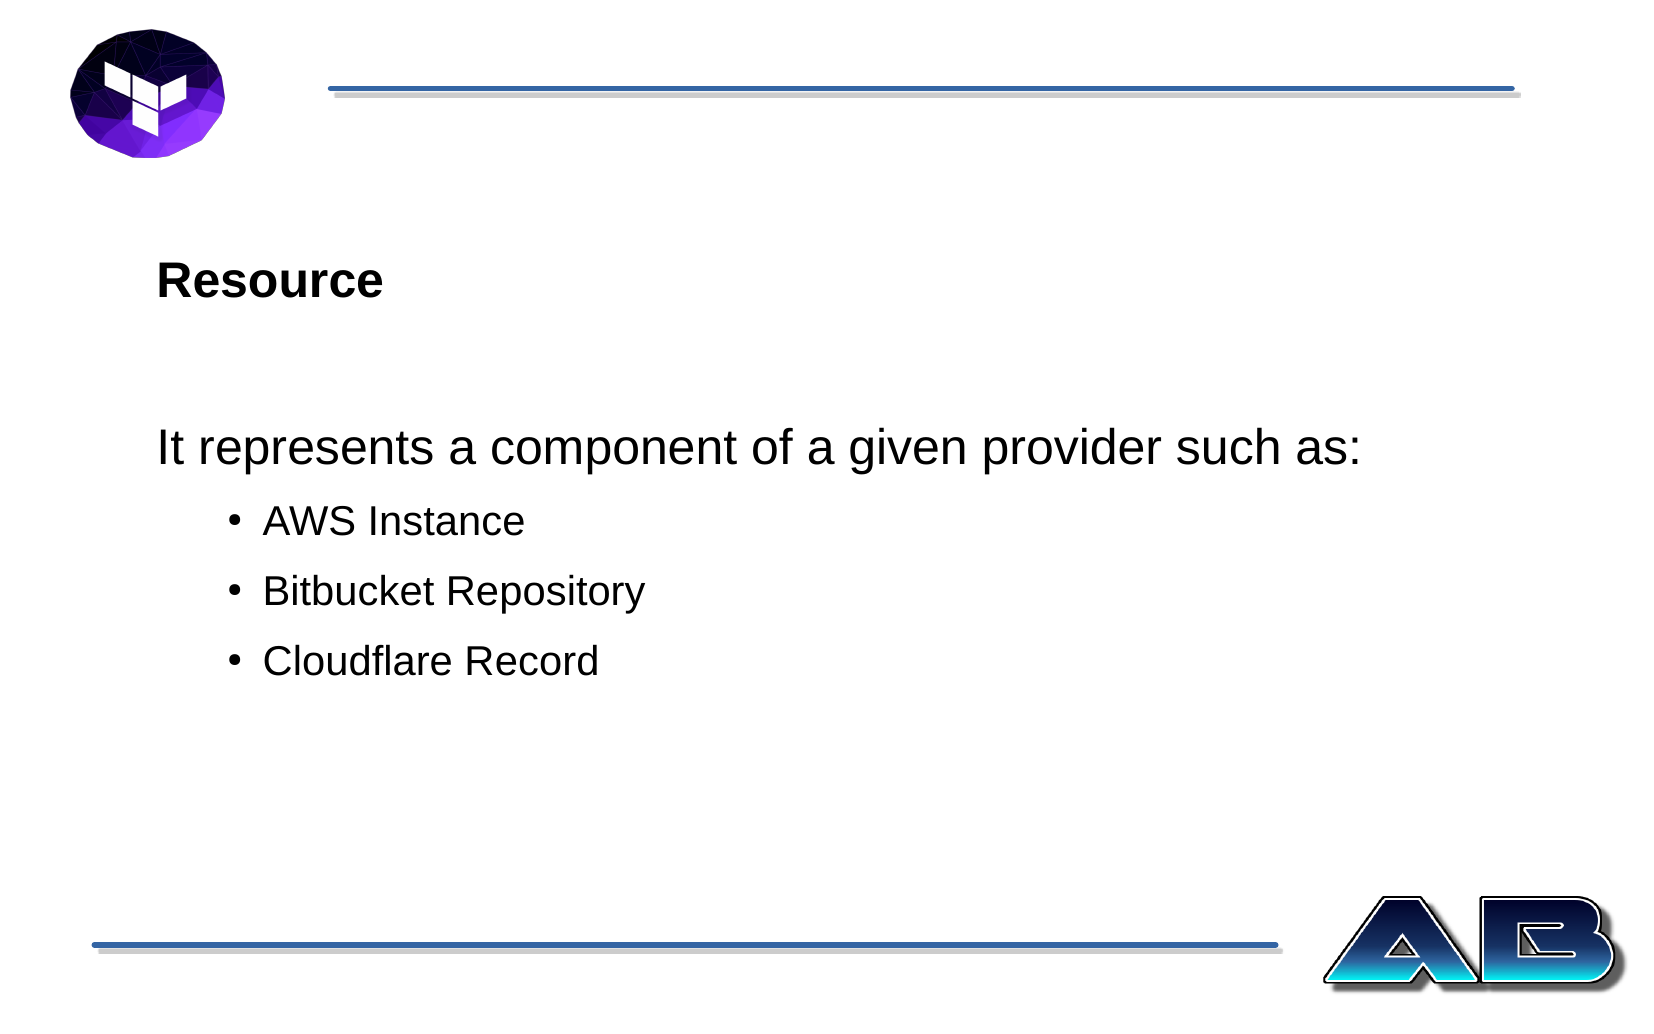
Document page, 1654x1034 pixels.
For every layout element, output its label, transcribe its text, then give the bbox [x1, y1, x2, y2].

picture [1322, 896, 1630, 996]
text_box Resource It represents a component of a given provider such as: AWS Instance Bitbucket Repository Cloudflare Record [141, 216, 1583, 775]
picture [70, 29, 225, 158]
